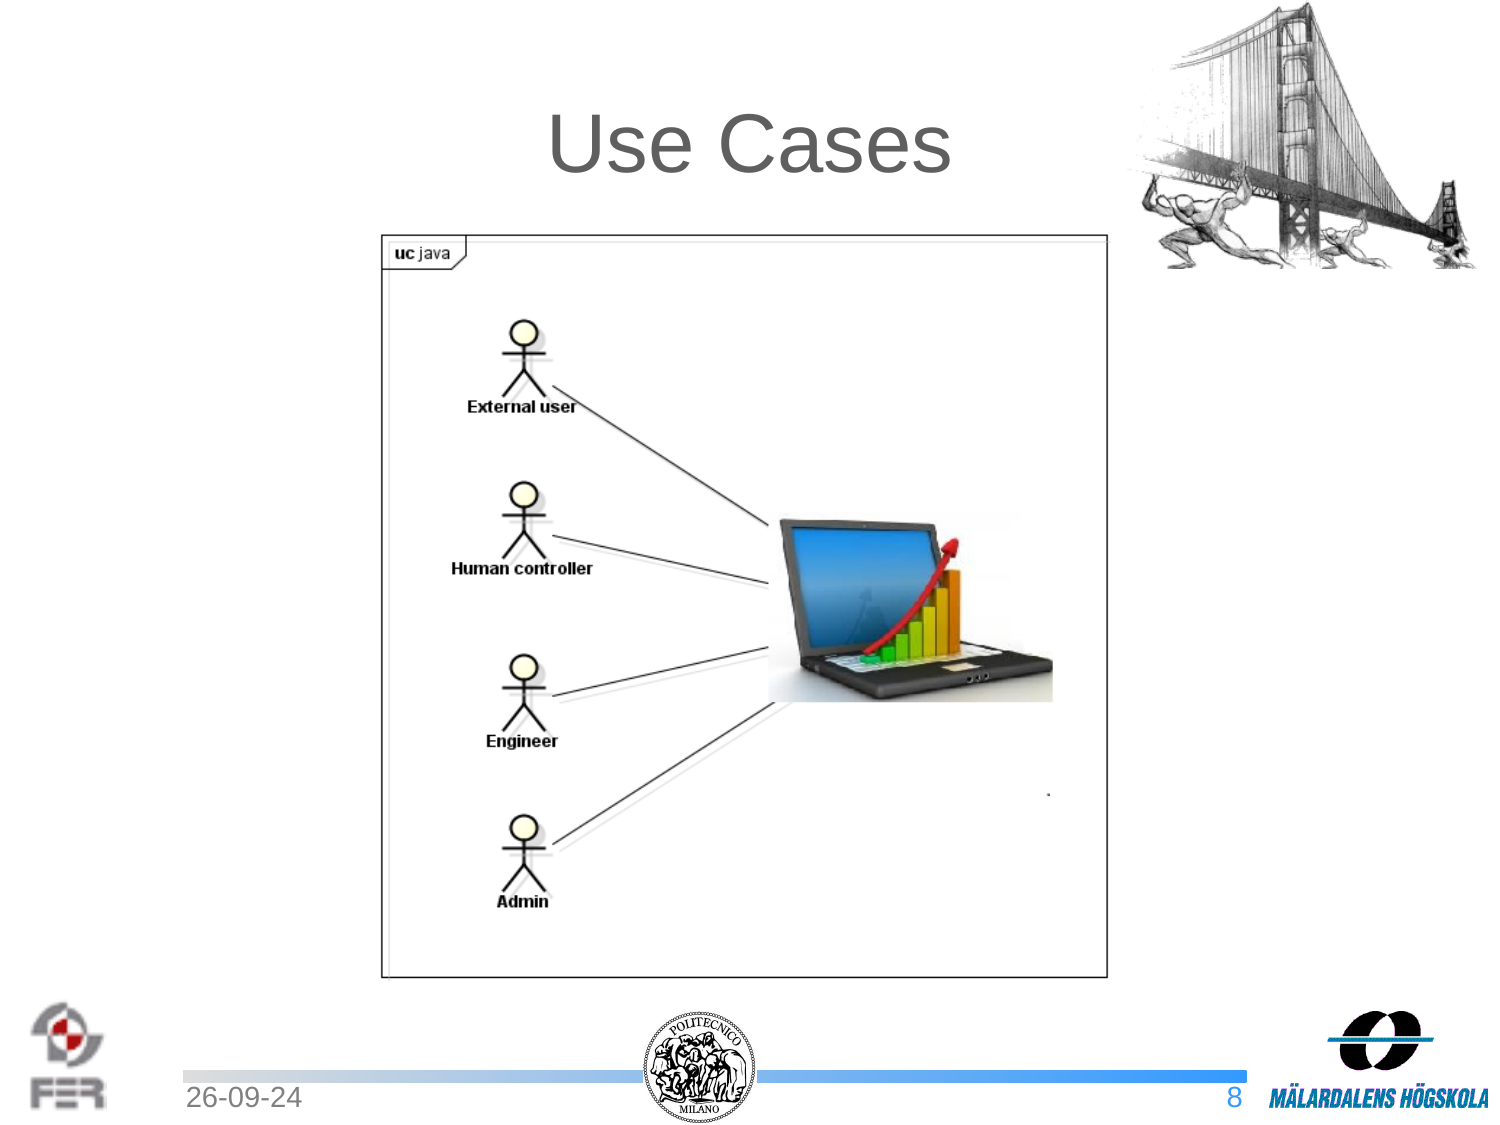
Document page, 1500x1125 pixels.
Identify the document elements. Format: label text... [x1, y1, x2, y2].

text_box <numero> [1186, 1070, 1258, 1114]
picture [1454, 1091, 1459, 1108]
picture [1269, 1011, 1488, 1108]
picture [1122, 0, 1477, 269]
picture [1435, 1096, 1441, 1104]
picture [643, 1011, 757, 1123]
picture [29, 987, 107, 1125]
text_box 13-10-31 [171, 1070, 396, 1114]
picture [377, 232, 1111, 981]
title Use Cases [75, 45, 1122, 233]
picture [1368, 1093, 1374, 1104]
